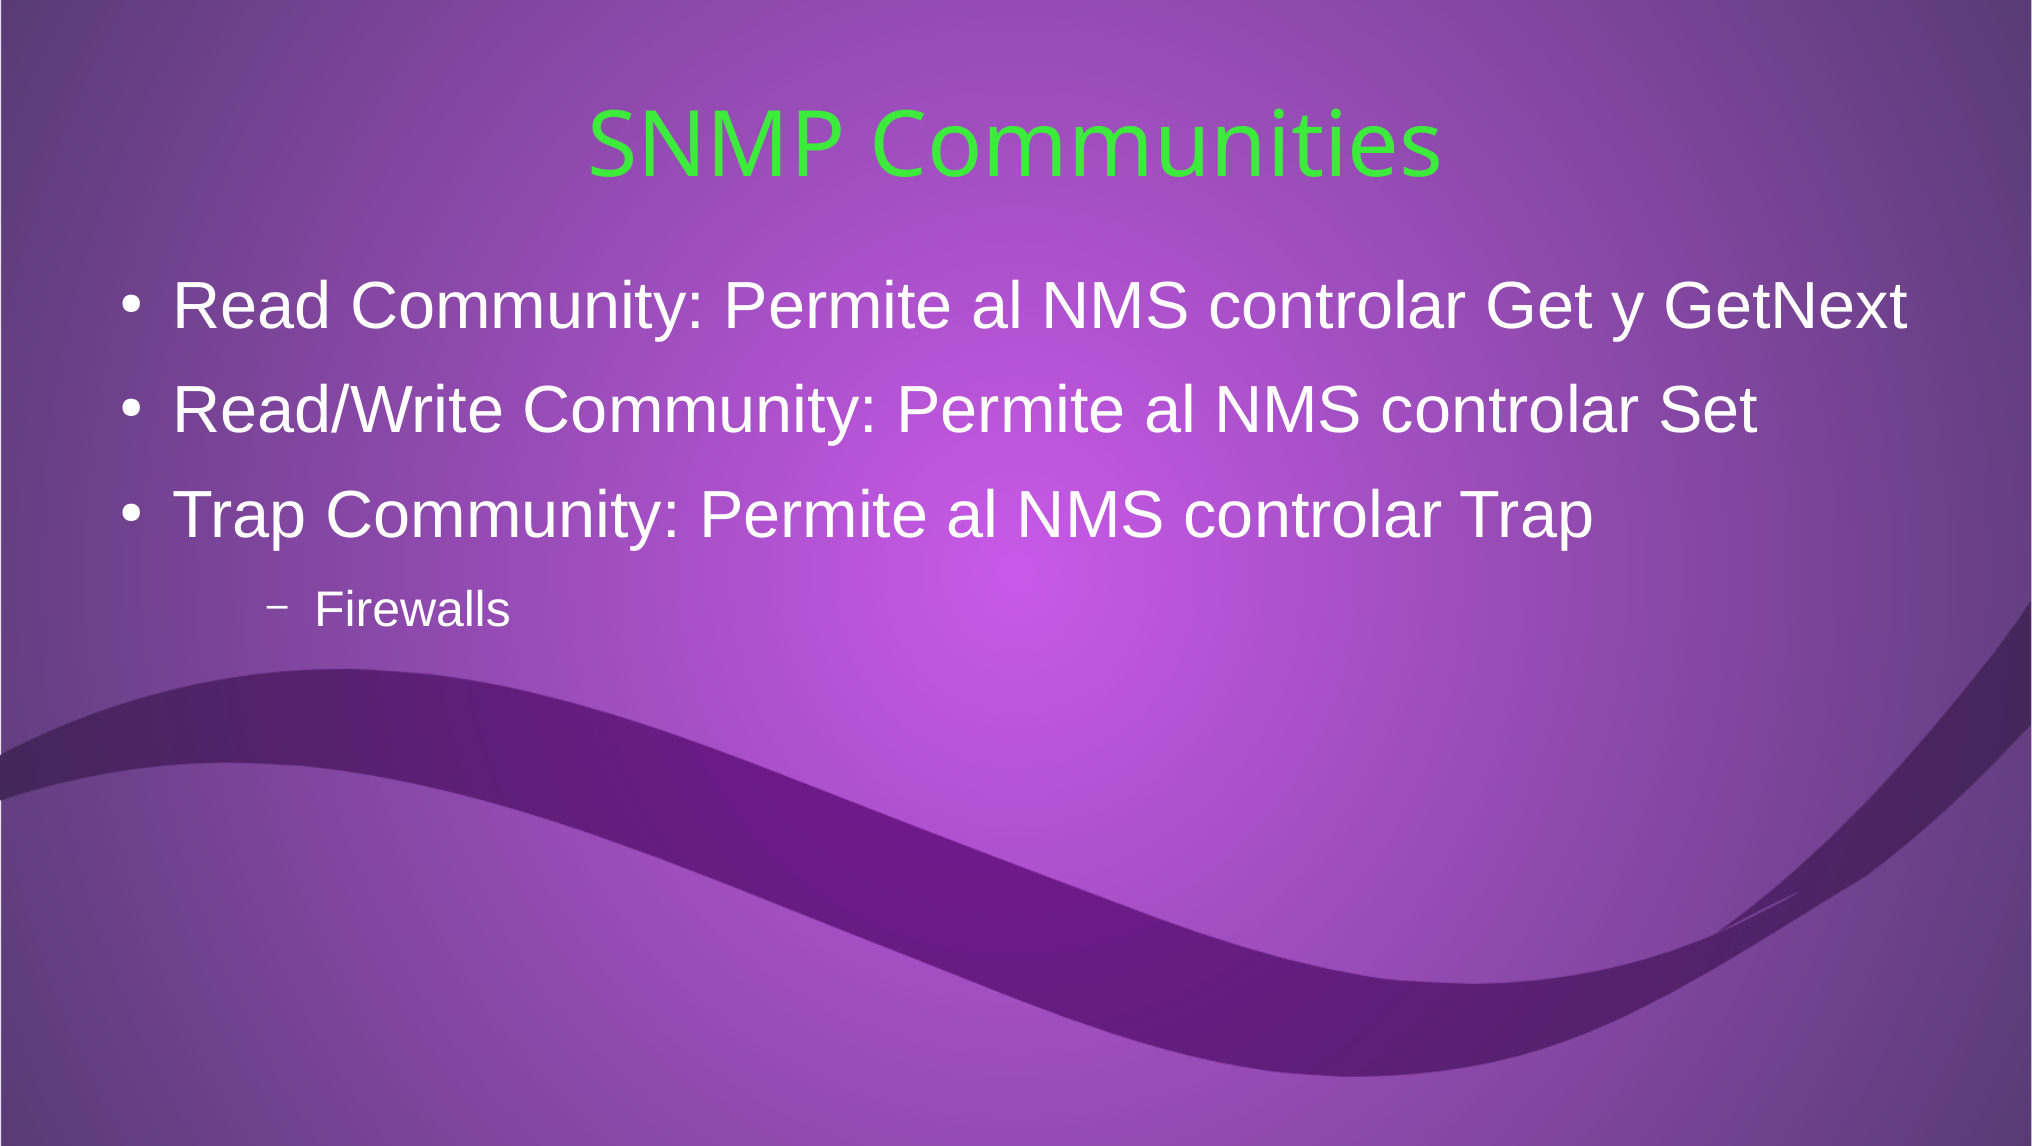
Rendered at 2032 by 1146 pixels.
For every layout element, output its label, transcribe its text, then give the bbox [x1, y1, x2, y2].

picture [0, 0, 2032, 1146]
list Read Community: Permite al NMS controlar Get y GetNext Read/Write Community: Permite al NMS controlar Set Trap Community: Permite al NMS controlar Trap Firewalls [101, 268, 1930, 1025]
title SNMP Communities [101, 45, 1930, 237]
